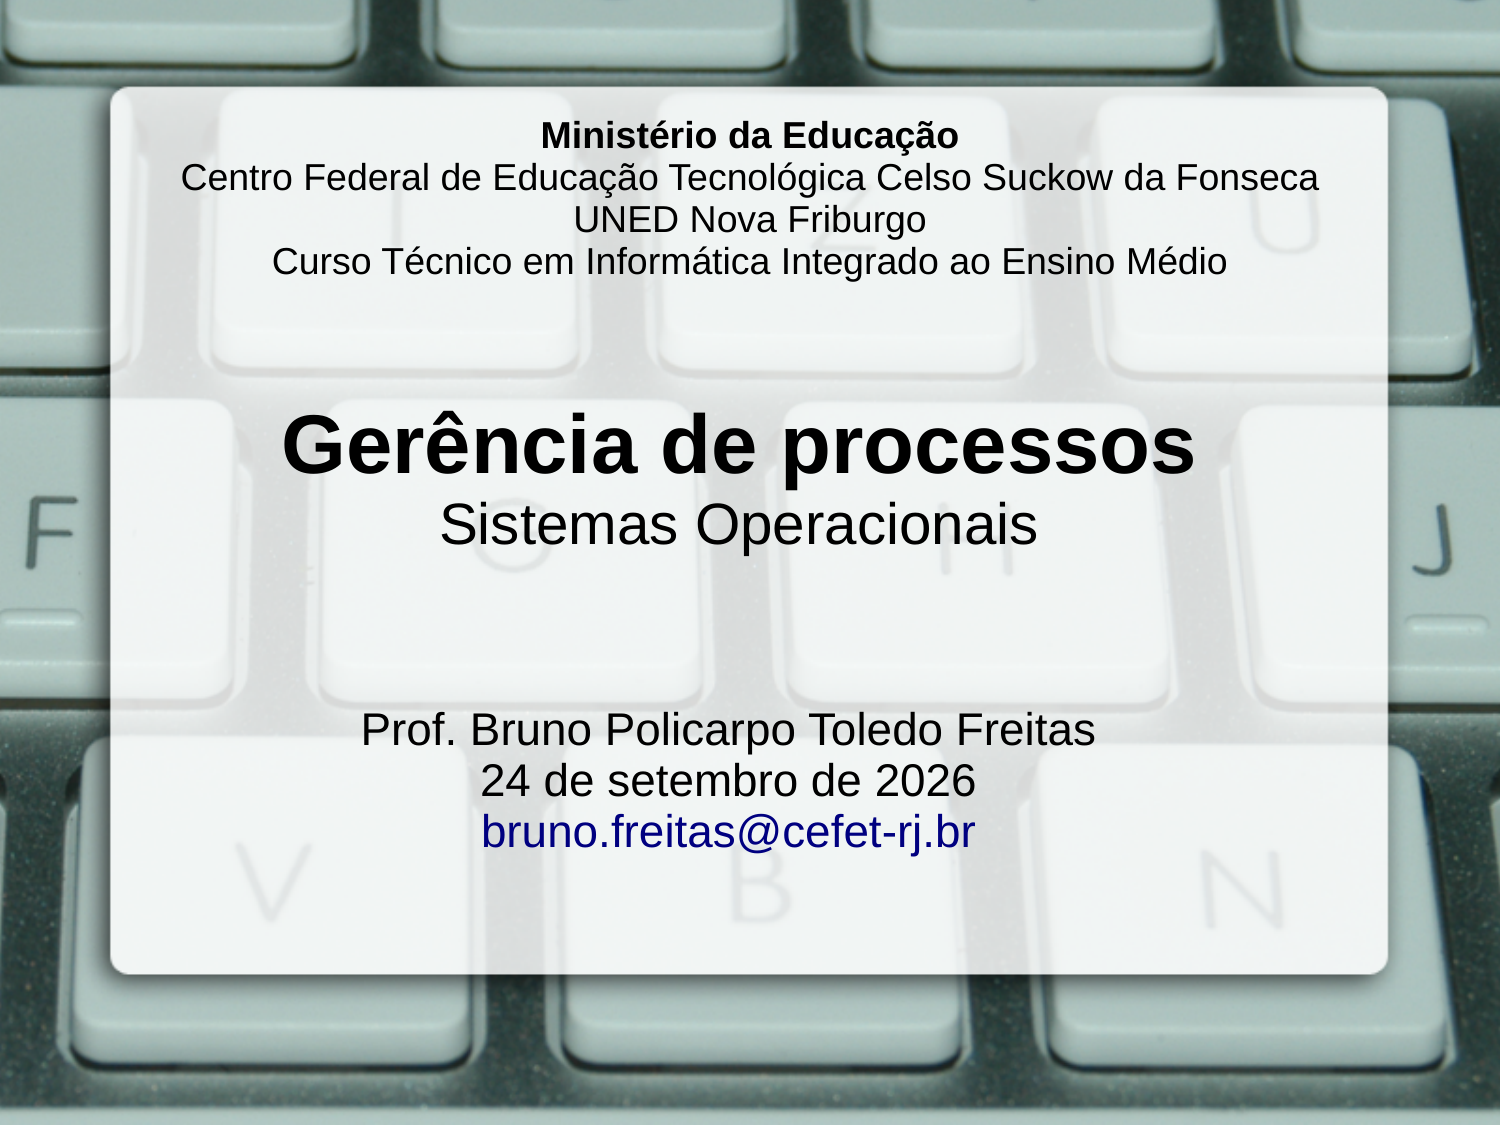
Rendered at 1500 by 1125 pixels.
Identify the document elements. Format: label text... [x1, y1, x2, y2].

text_box Gerência de processos Sistemas Operacionais [150, 391, 1329, 564]
text_box Ministério da Educação Centro Federal de Educação Tecnológica Celso Suckow da Fonseca UNED Nova Friburgo Curso Técnico em Informática Integrado ao Ensino Médio [118, 107, 1382, 355]
picture [0, 0, 1500, 1125]
text_box Prof. Bruno Policarpo Toledo Freitas 22 de abril de 2020 bruno.freitas@cefet-rj.br [321, 696, 1136, 865]
